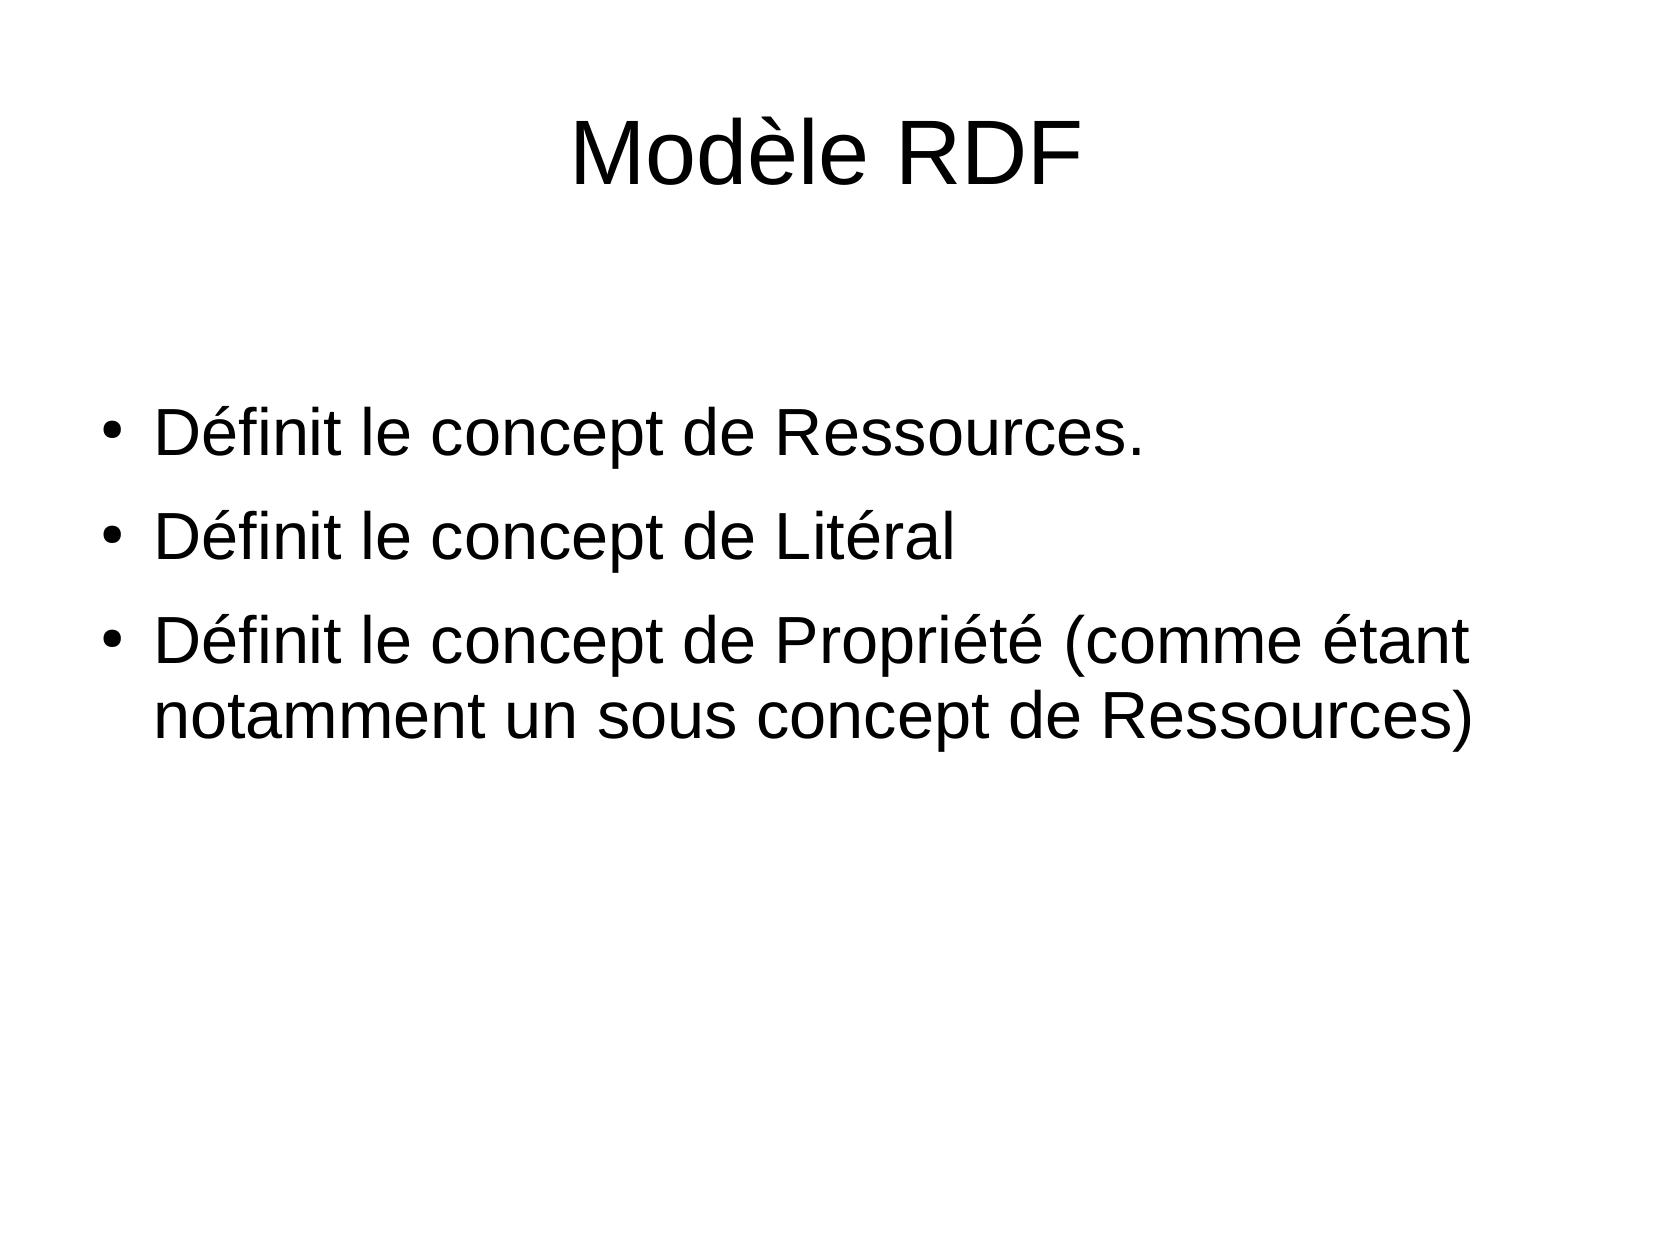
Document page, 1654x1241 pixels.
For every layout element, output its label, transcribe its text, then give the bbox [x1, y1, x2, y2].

list Définit le concept de Ressources. Définit le concept de Litéral Définit le concept de Propriété (comme étant notamment un sous concept de Ressources) [82, 290, 1538, 1010]
title Modèle RDF [82, 49, 1571, 257]
